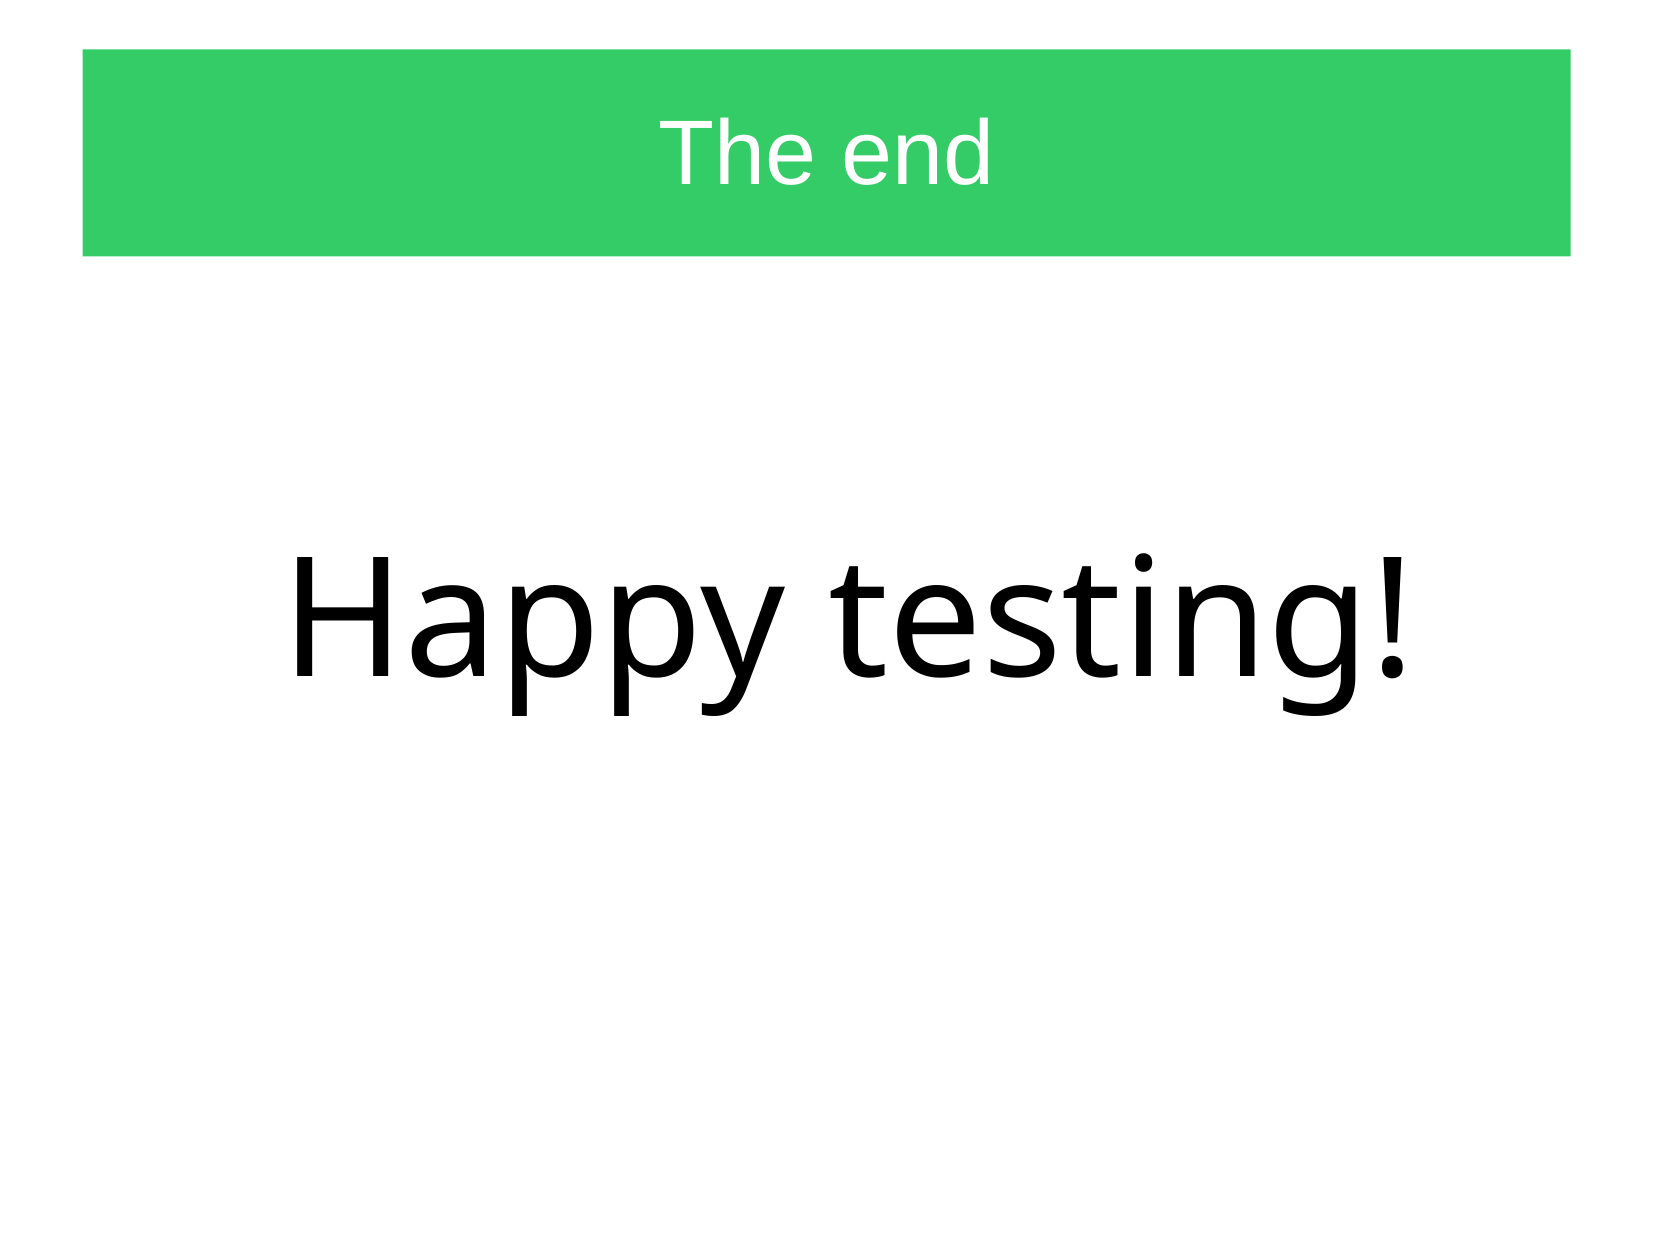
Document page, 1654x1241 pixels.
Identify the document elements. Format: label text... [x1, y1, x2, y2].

list Happy testing! [82, 290, 1538, 1010]
title The end [82, 49, 1571, 257]
